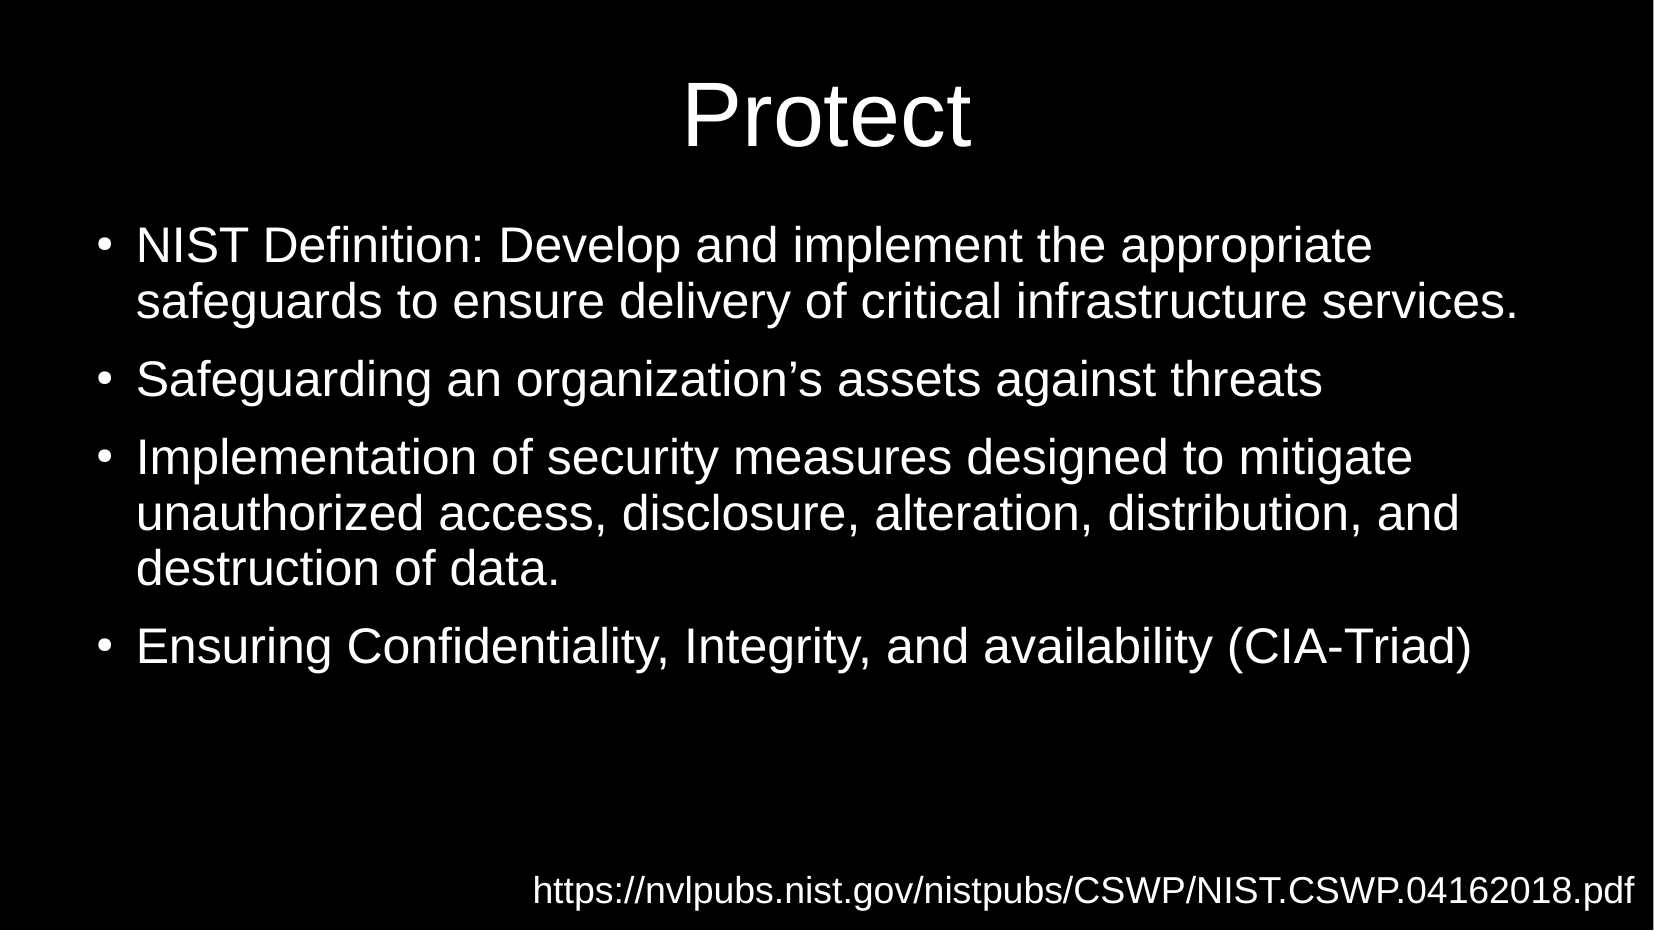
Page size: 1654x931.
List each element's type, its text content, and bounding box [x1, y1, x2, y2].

text_box https://nvlpubs.nist.gov/nistpubs/CSWP/NIST.CSWP.04162018.pdf [517, 862, 1651, 920]
list NIST Definition: Develop and implement the appropriate safeguards to ensure delivery of critical infrastructure services. Safeguarding an organization’s assets against threats Implementation of security measures designed to mitigate unauthorized access, disclosure, alteration, distribution, and destruction of data. Ensuring Confidentiality, Integrity, and availability (CIA-Triad) [82, 217, 1571, 758]
title Protect [82, 37, 1571, 193]
